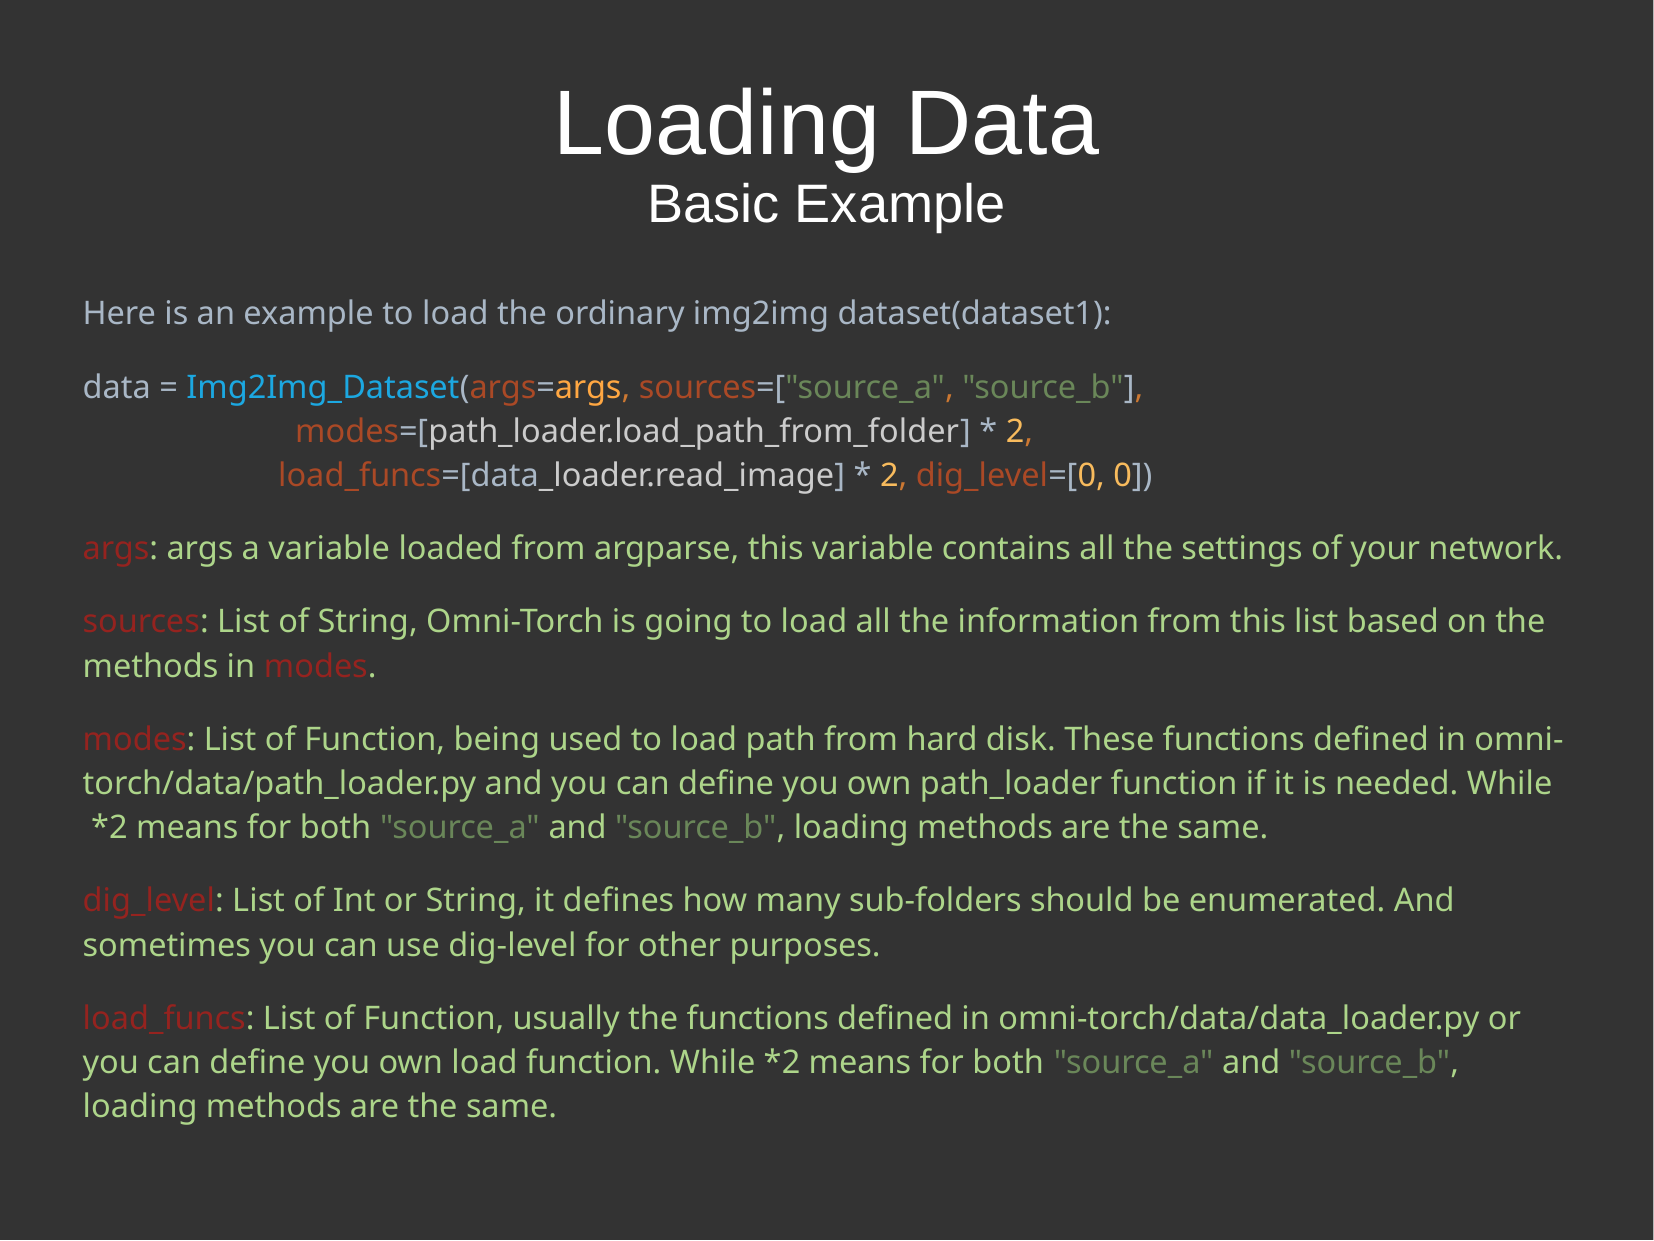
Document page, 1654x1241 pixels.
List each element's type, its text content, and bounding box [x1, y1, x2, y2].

title Loading Data Basic Example [82, 49, 1571, 257]
list Here is an example to load the ordinary img2img dataset(dataset1): data = Img2Img_Dataset(args=args, sources=["source_a", "source_b"], modes=[path_loader.load_path_from_folder] * 2, load_funcs=[data_loader.read_image] * 2, dig_level=[0, 0]) args: args a variable loaded from argparse, this variable contains all the settings of your network. sources: List of String, Omni-Torch is going to load all the information from this list based on the methods in modes. modes: List of Function, being used to load path from hard disk. These functions defined in omni-torch/data/path_loader.py and you can define you own path_loader function if it is needed. While *2 means for both "source_a" and "source_b", loading methods are the same. dig_level: List of Int or String, it defines how many sub-folders should be enumerated. And sometimes you can use dig-level for other purposes. load_funcs: List of Function, usually the functions defined in omni-torch/data/data_loader.py or you can define you own load function. While *2 means for both "source_a" and "source_b", loading methods are the same. [82, 290, 1571, 1141]
